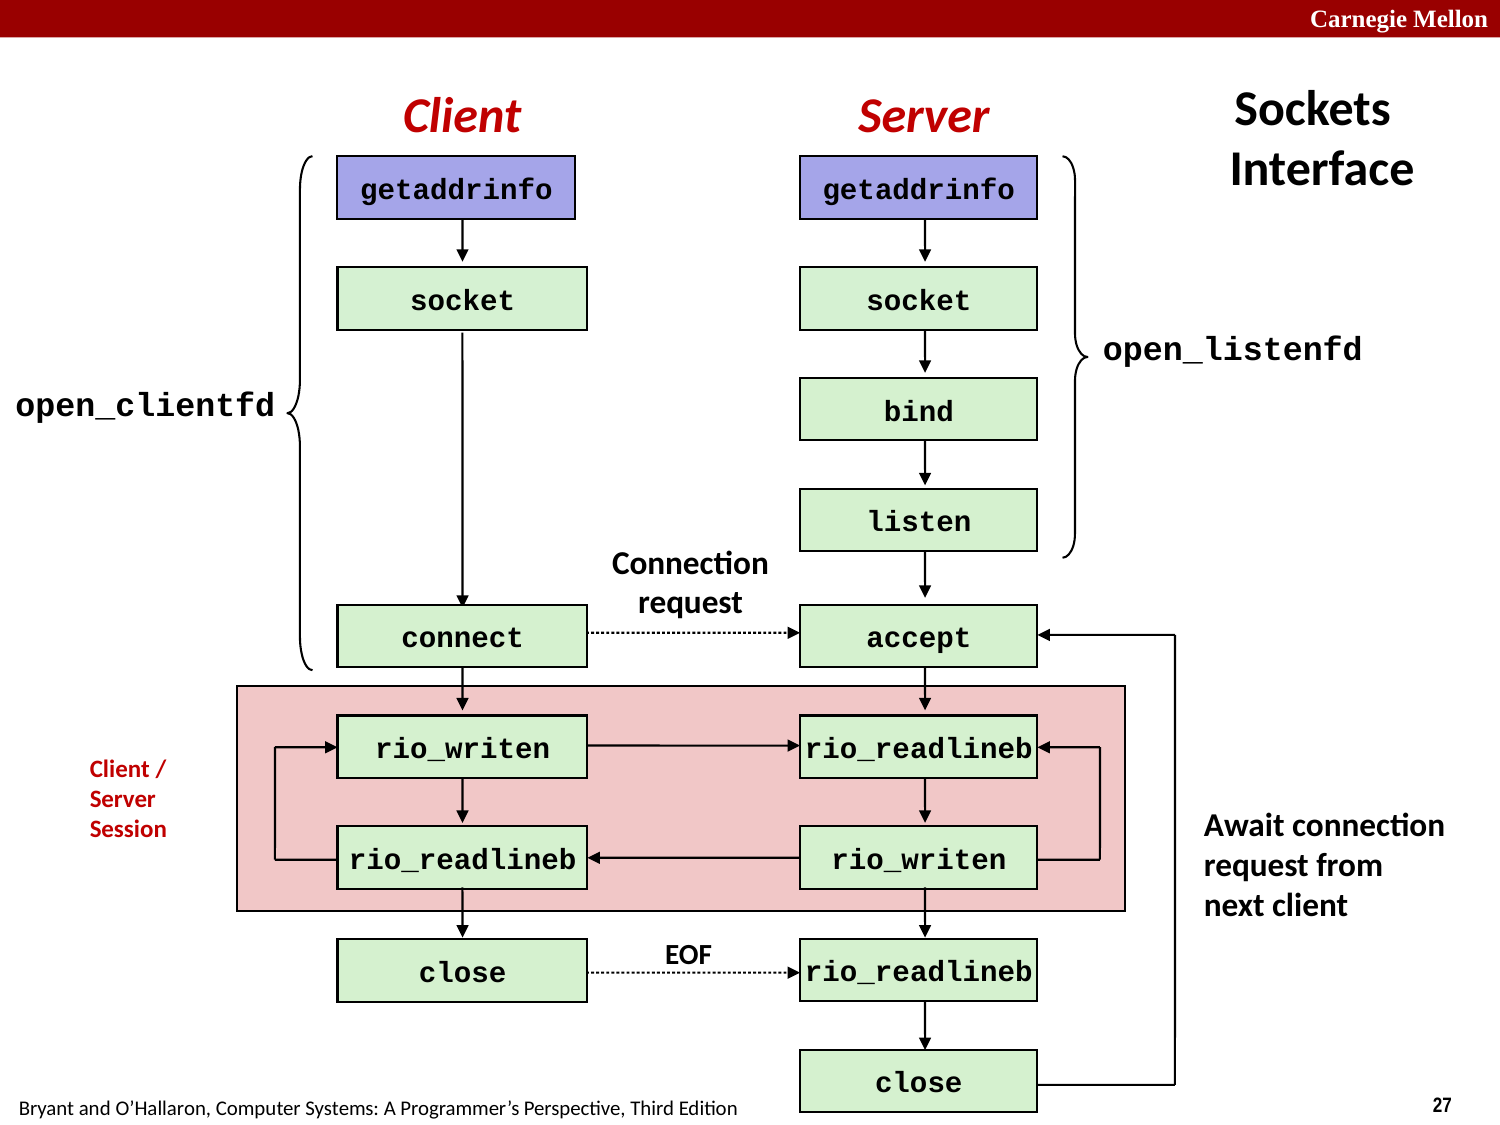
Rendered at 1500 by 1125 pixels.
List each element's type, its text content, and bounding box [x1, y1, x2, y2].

title Sockets Interface [1137, 37, 1488, 234]
text_box Client [388, 74, 537, 150]
text_box [237, 685, 1125, 911]
text_box rio_writen [799, 826, 1038, 889]
text_box socket [337, 267, 588, 330]
text_box open_listenfd [1088, 319, 1378, 375]
text_box rio_writen [337, 715, 588, 778]
text_box bind [799, 378, 1038, 441]
text_box getaddrinfo [799, 156, 1038, 219]
text_box EOF [650, 927, 728, 978]
text_box [464, 859, 923, 911]
text_box Client / Server Session [74, 745, 213, 850]
text_box accept [799, 604, 1038, 668]
text_box connect [337, 604, 588, 668]
text_box close [799, 1049, 1038, 1113]
text_box close [337, 939, 588, 1002]
text_box rio_readlineb [799, 938, 1038, 1002]
text_box rio_readlineb [337, 826, 588, 889]
text_box socket [799, 267, 1038, 330]
text_box rio_readlineb [799, 715, 1038, 778]
text_box listen [799, 488, 1038, 552]
text_box Connection request [597, 533, 785, 629]
text_box Server [843, 74, 1005, 150]
text_box open_clientfd [0, 375, 291, 430]
text_box getaddrinfo [337, 156, 575, 219]
text_box [276, 747, 1098, 858]
text_box Await connection request from next client [1189, 796, 1461, 931]
